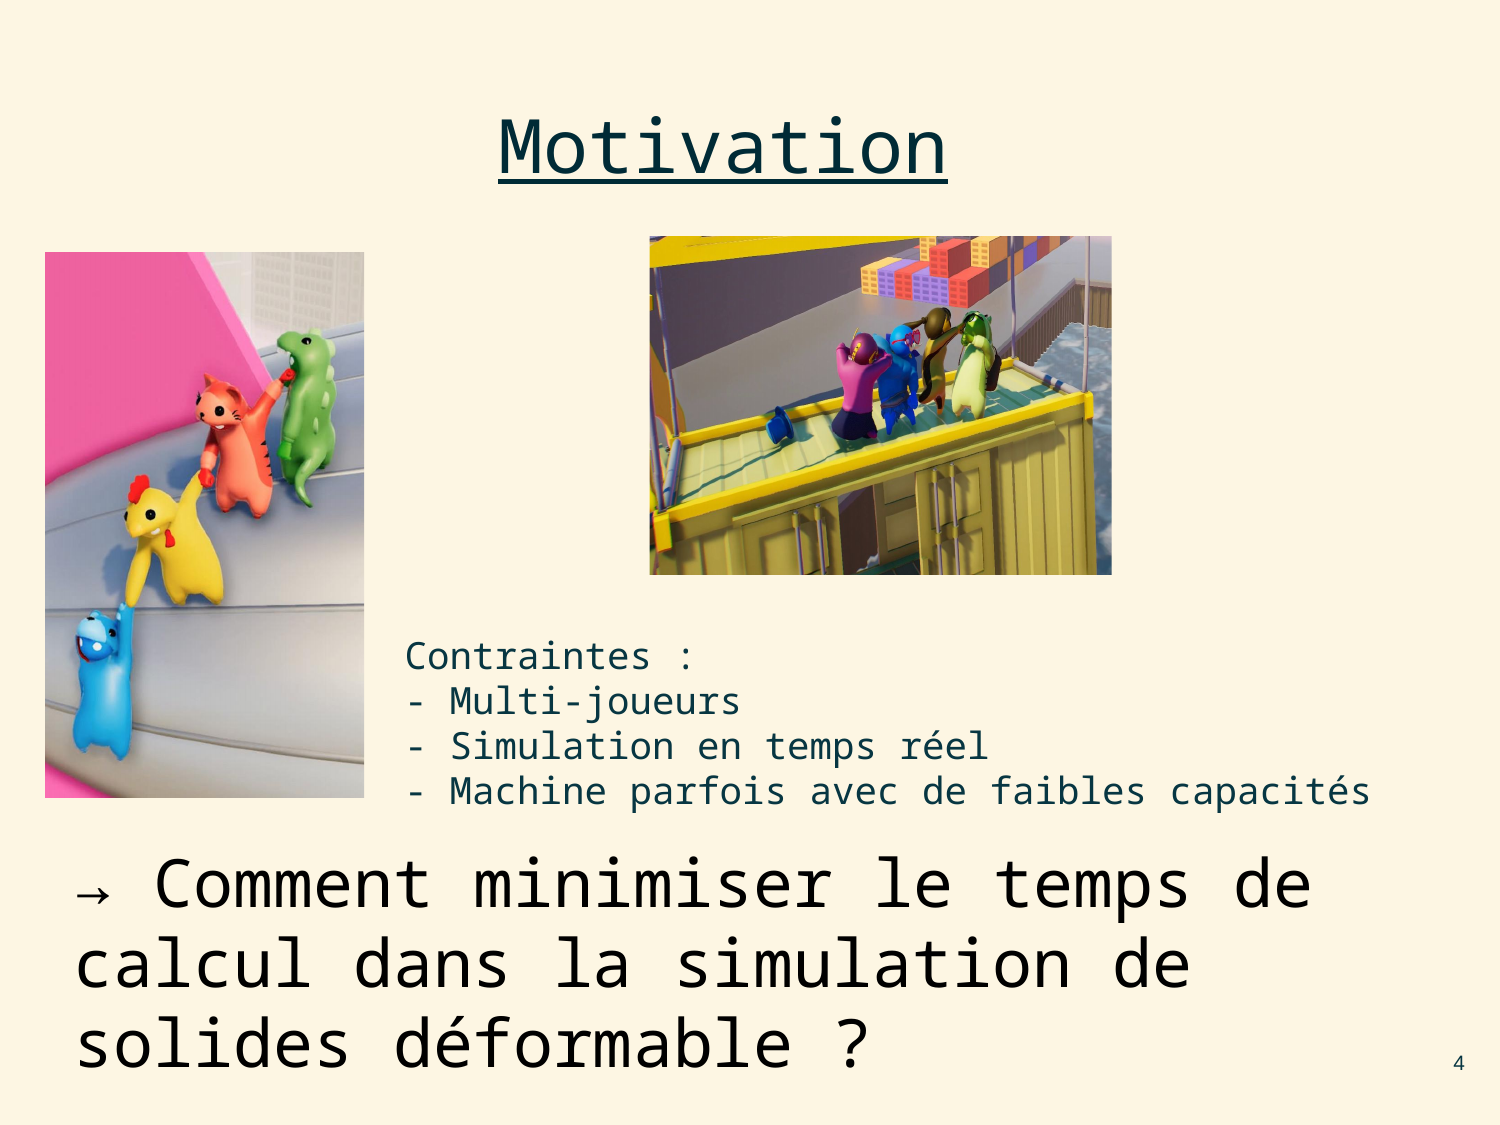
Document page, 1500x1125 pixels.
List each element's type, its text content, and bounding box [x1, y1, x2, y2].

picture [45, 252, 365, 798]
text_box → Comment minimiser le temps de calcul dans la simulation de solides déformable ? [59, 826, 1418, 1096]
text_box Contraintes : - Multi-joueurs - Simulation en temps réel - Machine parfois avec de faibles capacités [390, 618, 1477, 827]
picture [649, 236, 1112, 575]
slide_number <numéro> [1389, 1019, 1480, 1106]
title Motivation [24, 52, 1423, 237]
